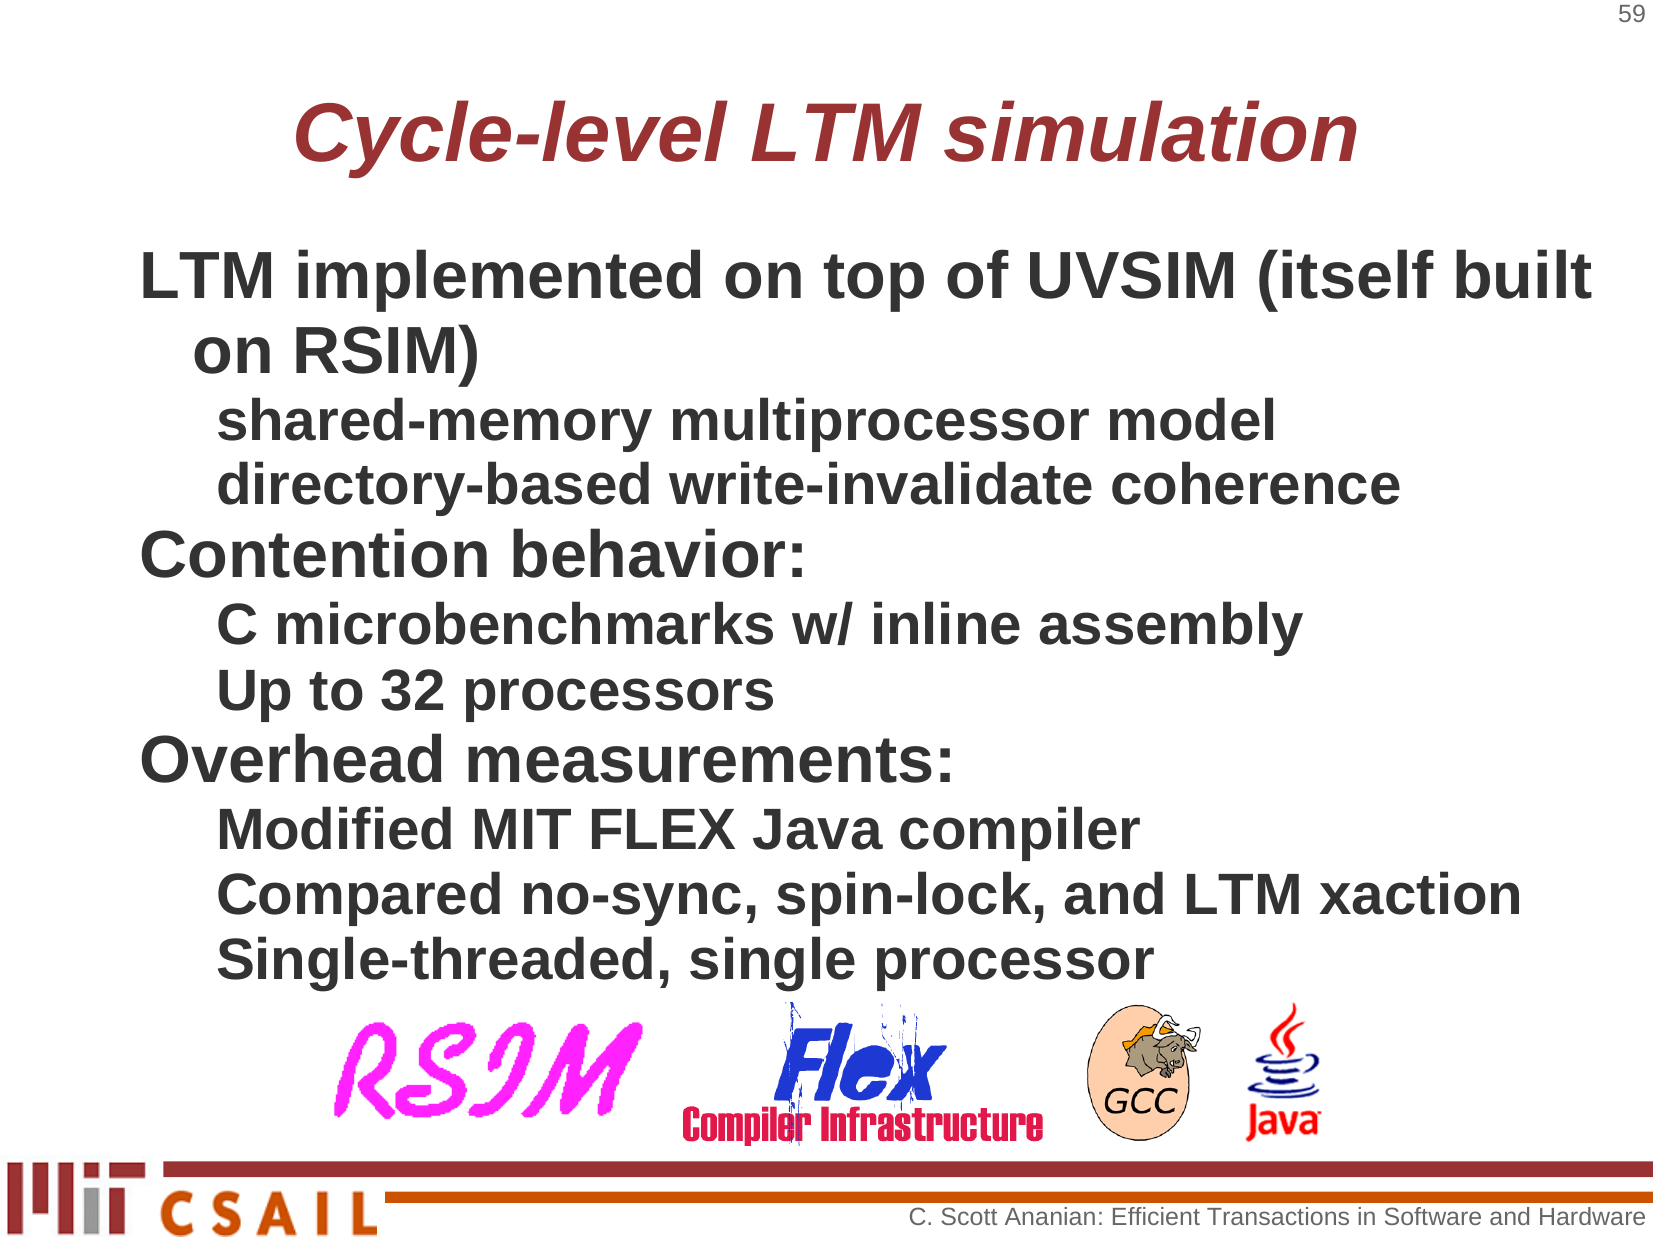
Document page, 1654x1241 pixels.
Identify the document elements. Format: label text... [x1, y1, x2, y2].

picture [1083, 1001, 1204, 1144]
list LTM implemented on top of UVSIM (itself built on RSIM) shared-memory multiprocessor model directory-based write-invalidate coherence Contention behavior: C microbenchmarks w/ inline assembly Up to 32 processors Overhead measurements: Modified MIT FLEX Java compiler Compared no-sync, spin-lock, and LTM xaction Single-threaded, single processor [121, 237, 1605, 1133]
picture [0, 1155, 377, 1237]
picture [1242, 1002, 1325, 1142]
picture [328, 1013, 651, 1132]
picture [683, 1002, 1043, 1146]
title Cycle-level LTM simulation [52, 28, 1601, 237]
